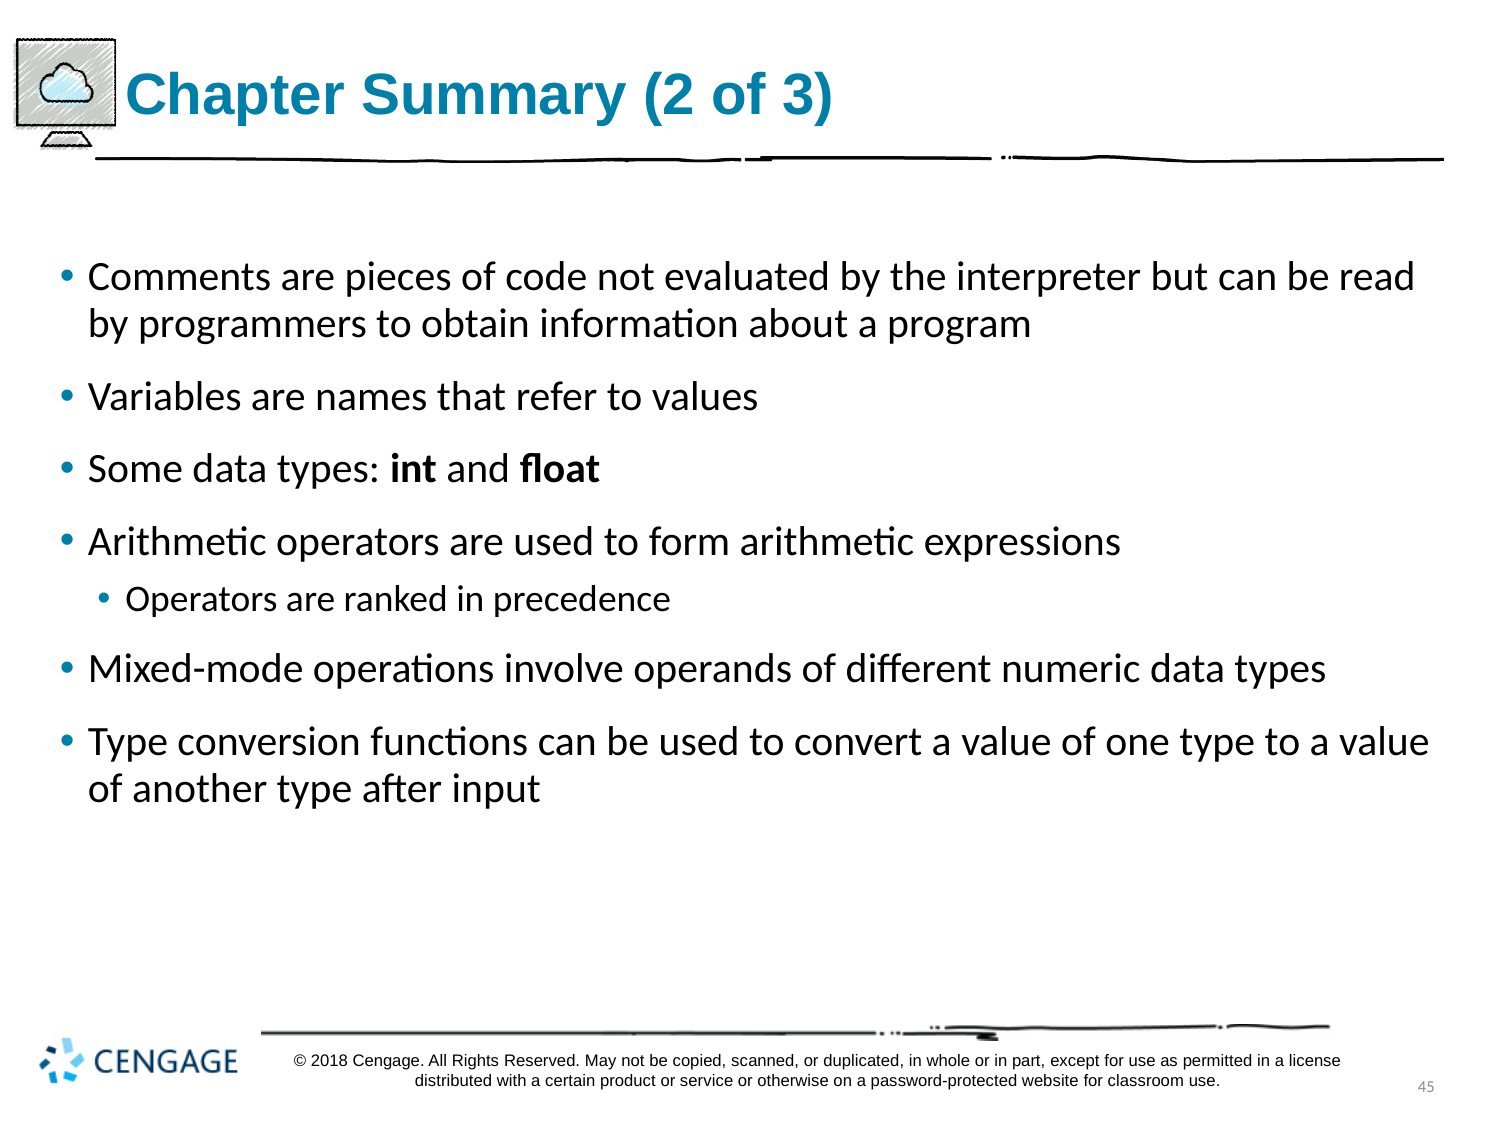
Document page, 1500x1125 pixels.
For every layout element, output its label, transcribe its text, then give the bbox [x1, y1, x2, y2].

footer © 2018 Cengage. All Rights Reserved. May not be copied, scanned, or duplicated, in whole or in part, except for use as permitted in a license distributed with a certain product or service or otherwise on a password-protected website for classroom use. [262, 1050, 1375, 1091]
picture [13, 36, 117, 151]
picture [261, 1024, 1331, 1041]
picture [19, 1024, 250, 1096]
list Comments are pieces of code not evaluated by the interpreter but can be read by programmers to obtain information about a program Variables are names that refer to values Some data types: int and float Arithmetic operators are used to form arithmetic expressions Operators are ranked in precedence Mixed-mode operations involve operands of different numeric data types Type conversion functions can be used to convert a value of one type to a value of another type after input [59, 252, 1441, 819]
title Chapter Summary (2 of 3) [125, 55, 1442, 127]
picture [154, 155, 1444, 163]
